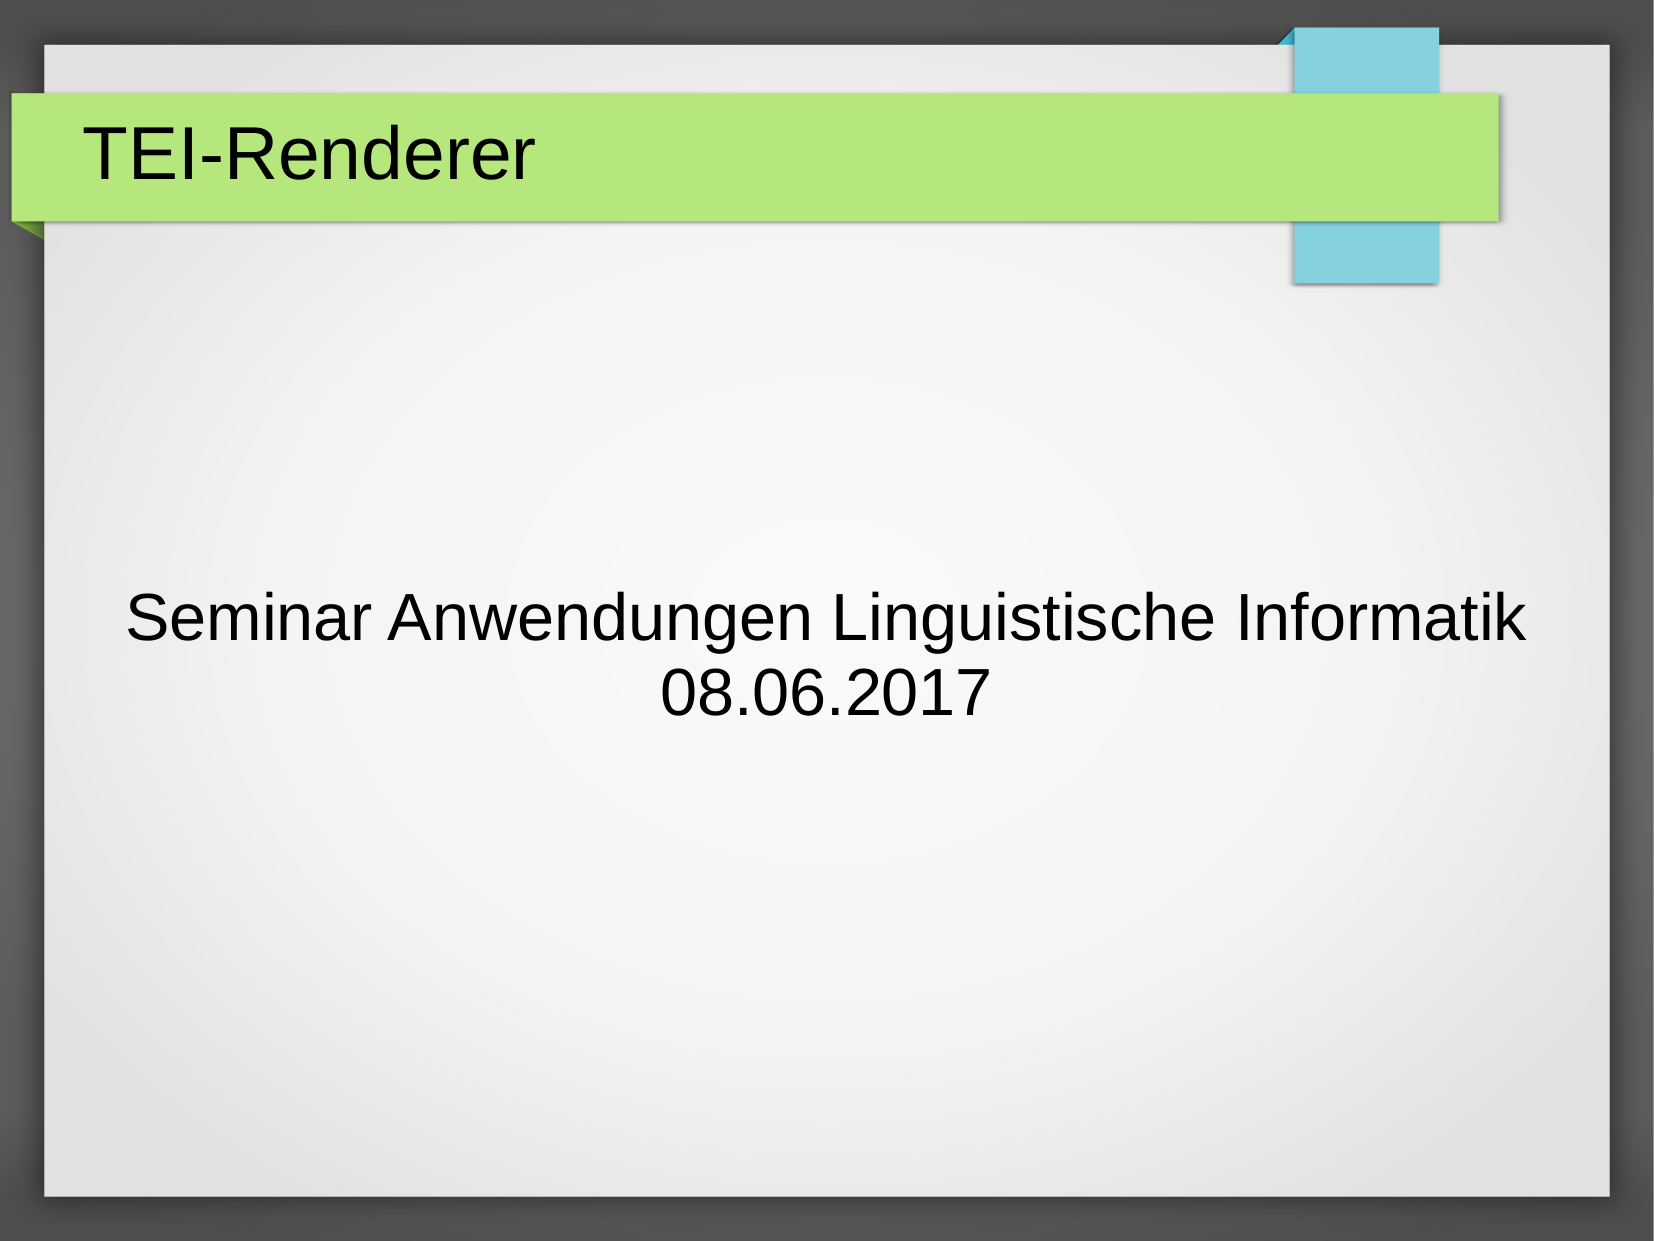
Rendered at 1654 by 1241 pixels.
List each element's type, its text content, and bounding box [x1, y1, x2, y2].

subtitle Seminar Anwendungen Linguistische Informatik 08.06.2017 [82, 295, 1571, 1015]
picture [0, 0, 1654, 1241]
title TEI-Renderer [82, 94, 1264, 213]
